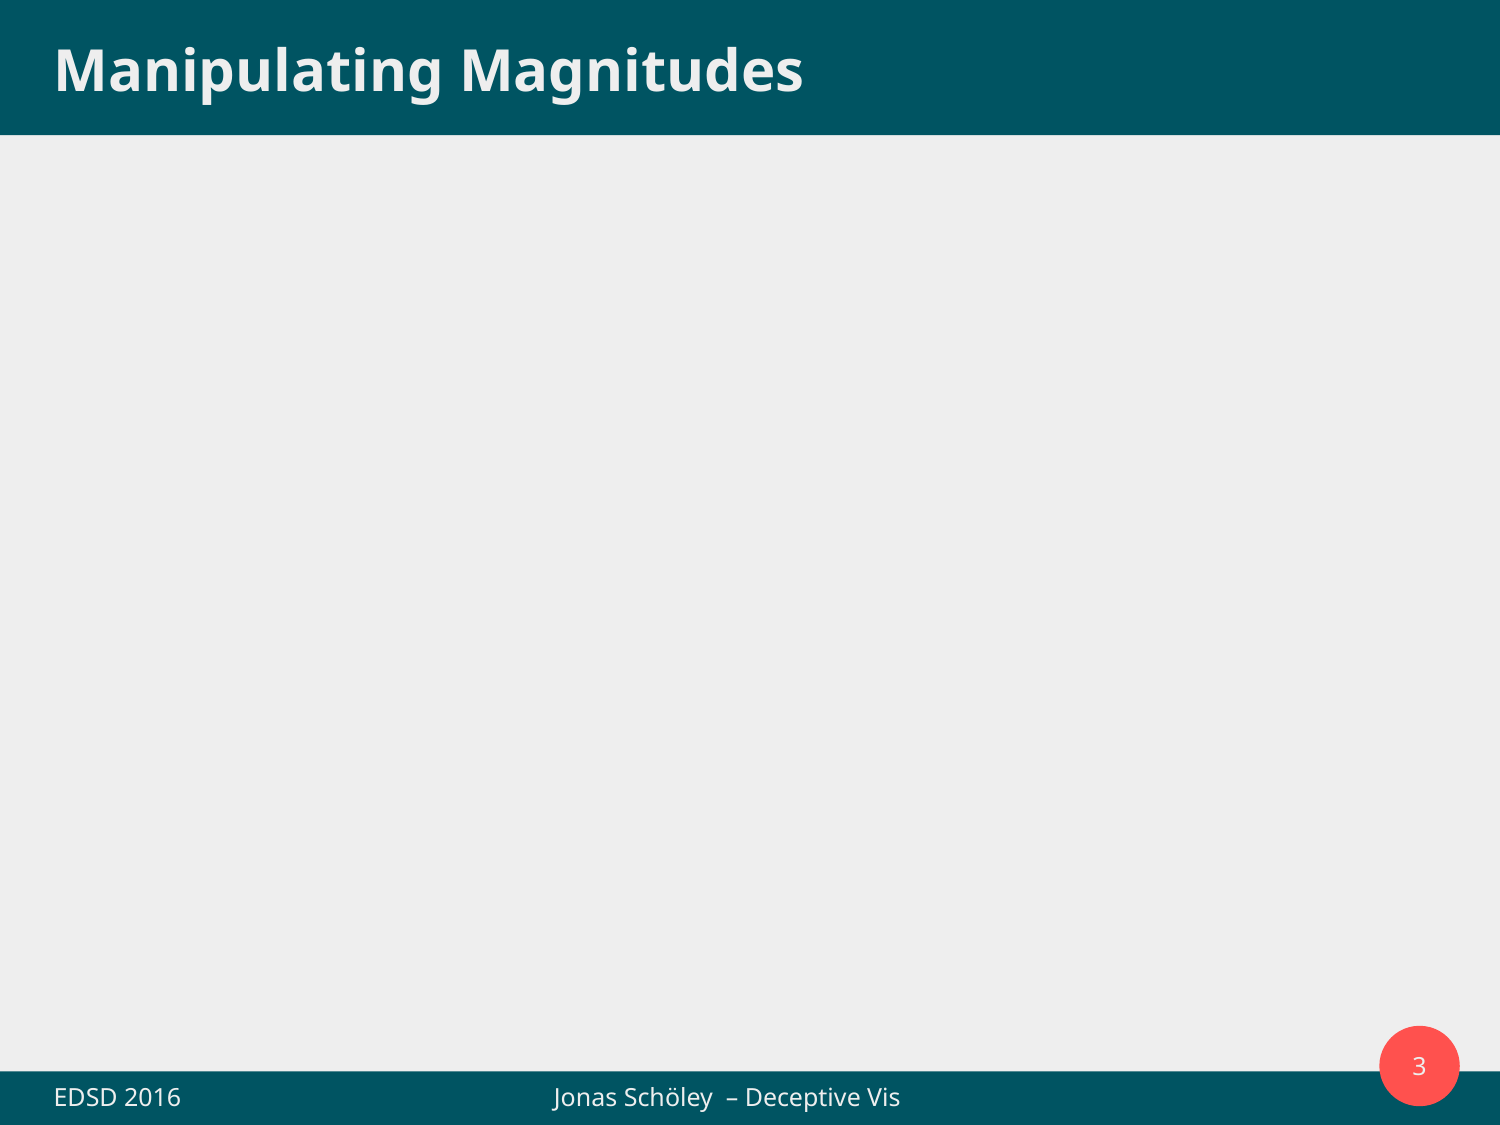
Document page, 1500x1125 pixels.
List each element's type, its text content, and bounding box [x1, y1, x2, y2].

title Manipulating Magnitudes [53, 0, 1447, 141]
